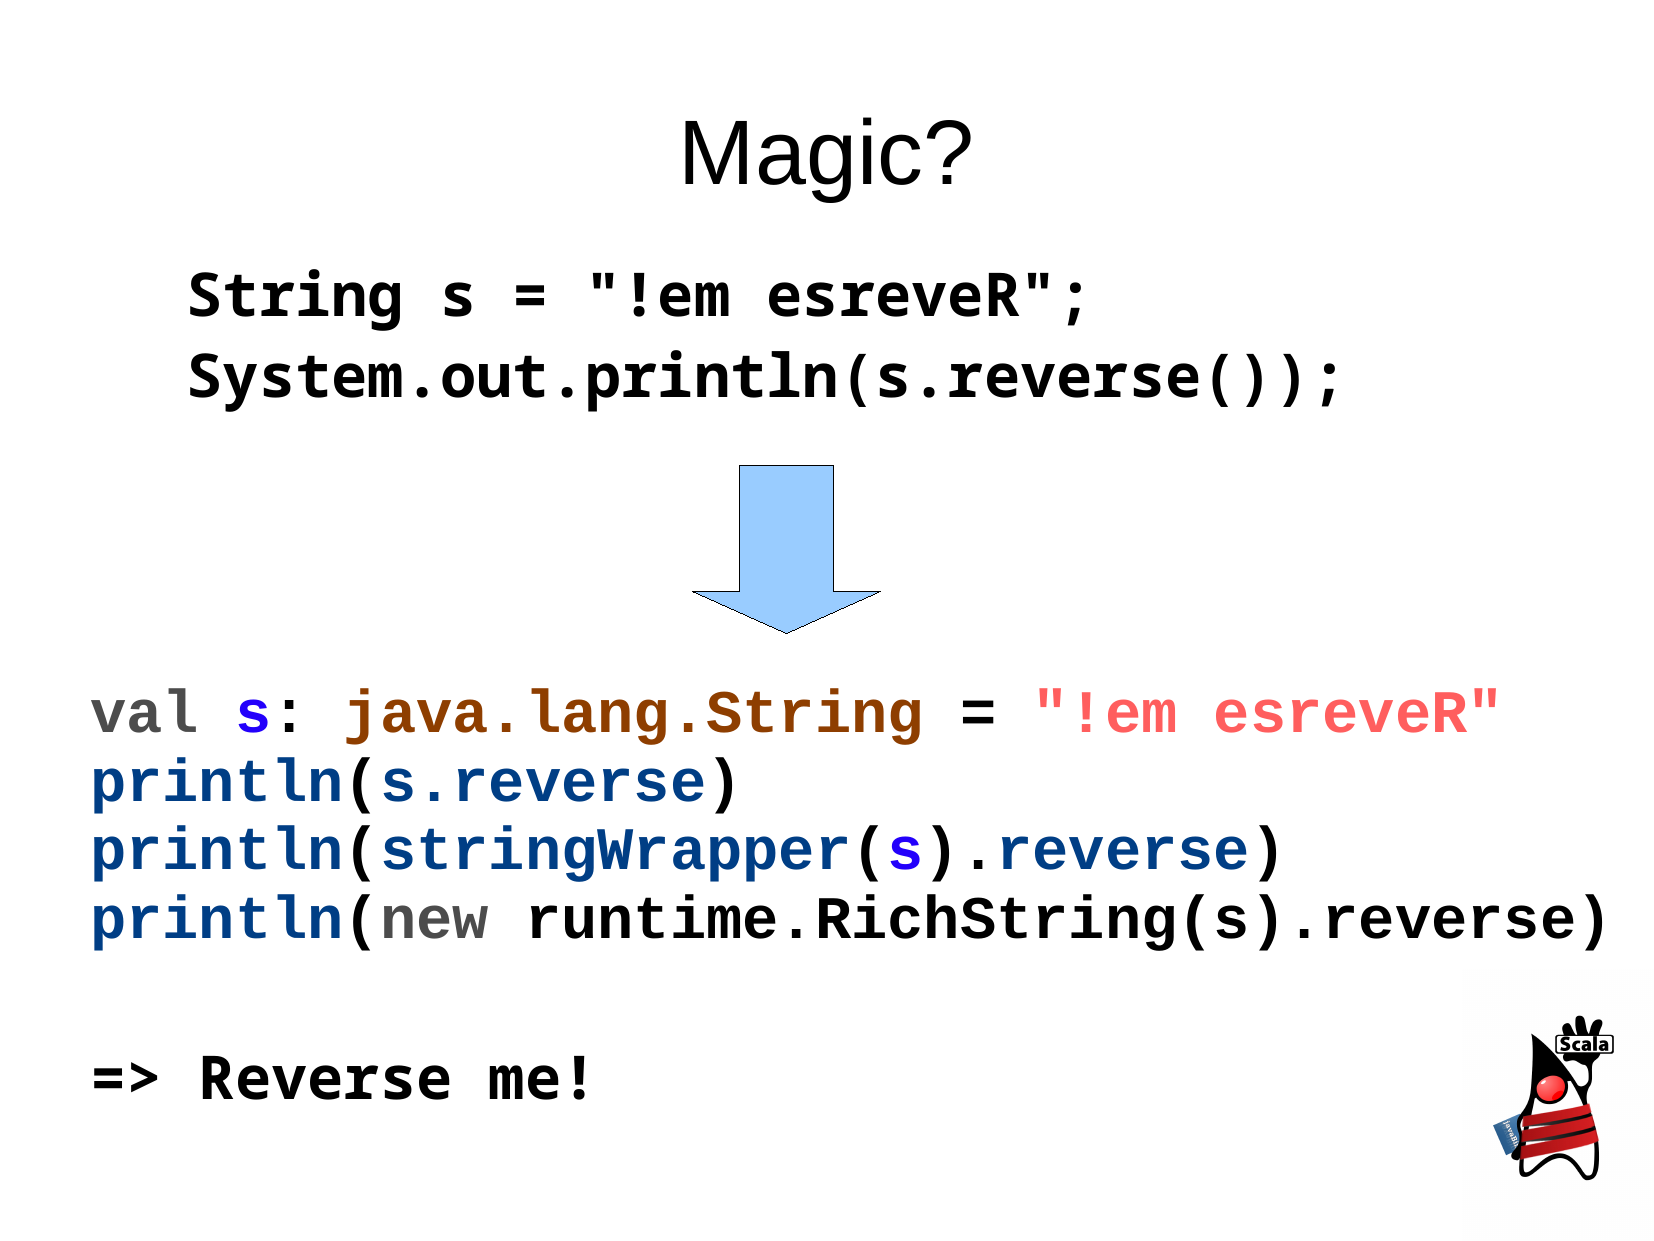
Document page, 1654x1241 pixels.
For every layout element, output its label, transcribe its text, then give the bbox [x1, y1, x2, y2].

title Magic? [82, 56, 1571, 250]
picture [1462, 1112, 1654, 1241]
text_box [692, 465, 881, 634]
text_box String s = "!em esreveR"; System.out.println(s.reverse()); [171, 246, 1426, 413]
text_box val s: java.lang.String = "!em esreveR" println(s.reverse) println(stringWrapper(s).reverse) println(new runtime.RichString(s).reverse) => Reverse me! [75, 675, 1654, 1112]
